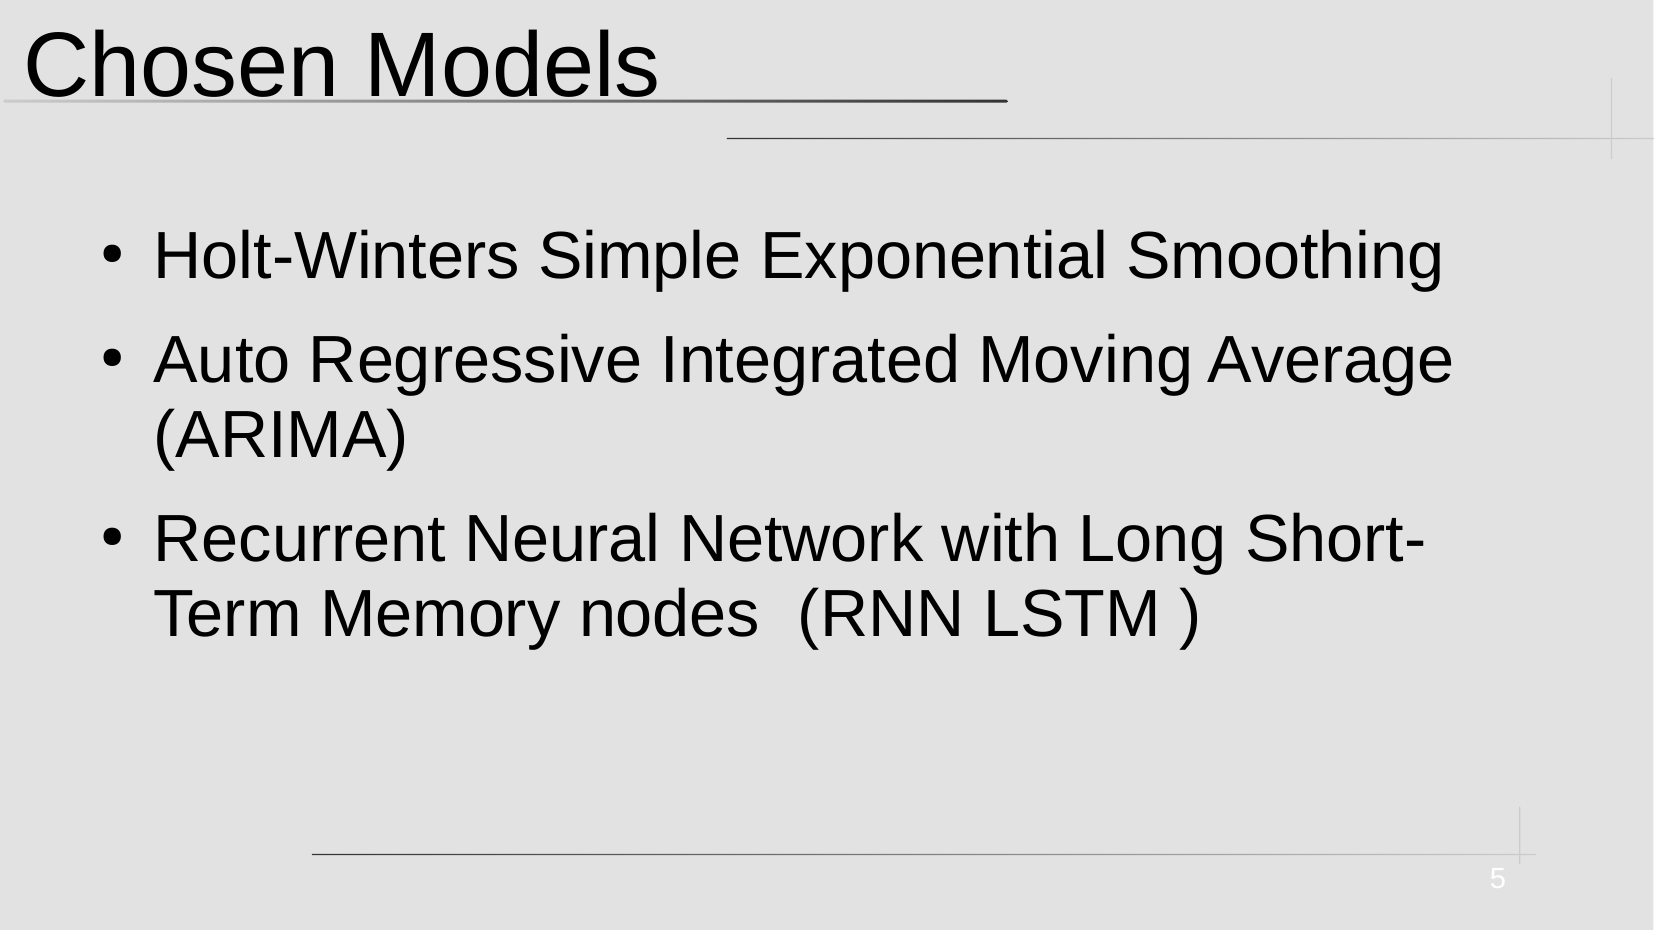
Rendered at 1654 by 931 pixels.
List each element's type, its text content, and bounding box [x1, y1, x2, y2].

list Holt-Winters Simple Exponential Smoothing Auto Regressive Integrated Moving Average (ARIMA) Recurrent Neural Network with Long Short-Term Memory nodes (RNN LSTM ) [82, 217, 1571, 758]
title Chosen Models [23, 11, 1589, 119]
